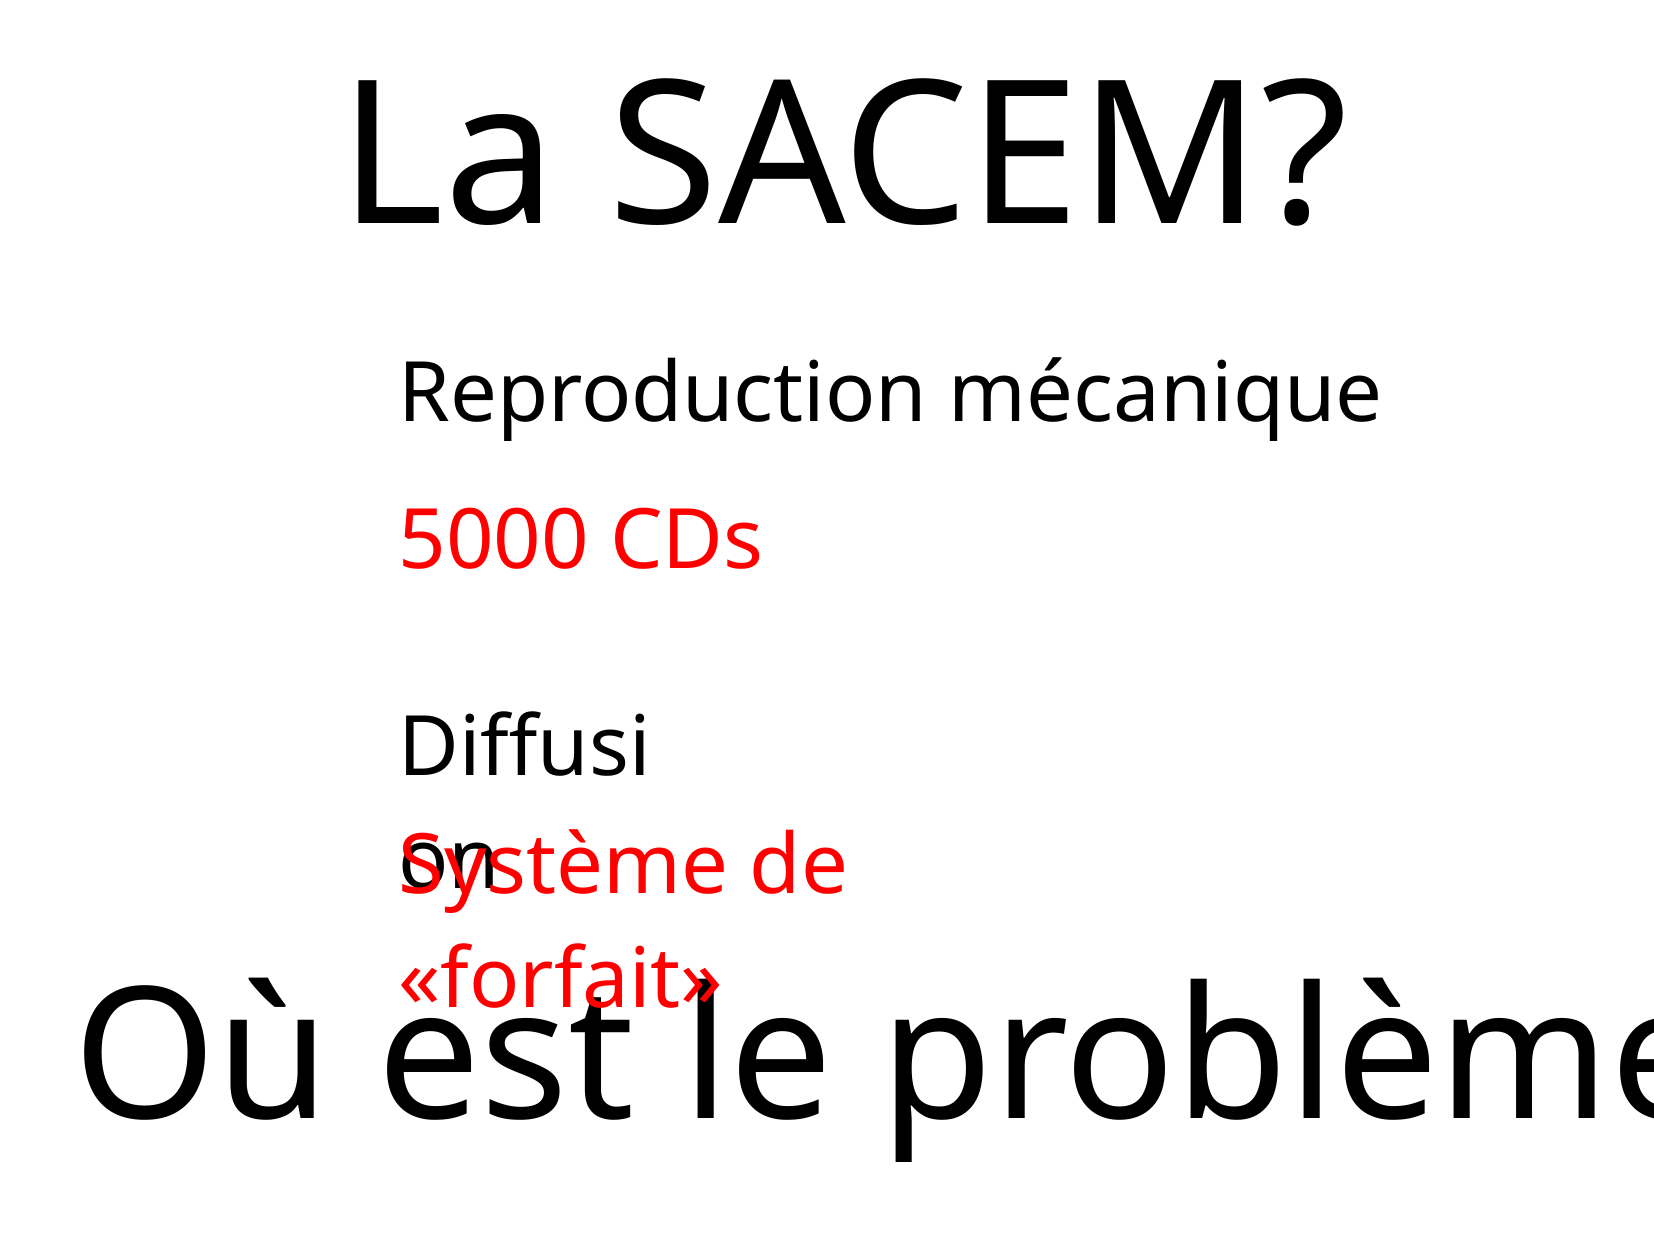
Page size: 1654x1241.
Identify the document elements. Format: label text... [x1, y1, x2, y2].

text_box La SACEM? [324, 2, 1283, 266]
text_box Reproduction mécanique [383, 324, 1269, 443]
text_box Où est le problème? [59, 915, 1592, 1158]
text_box Diffusion [383, 679, 715, 797]
text_box Système de «forfait» [383, 797, 1123, 916]
text_box 5000 CDs [383, 472, 731, 591]
